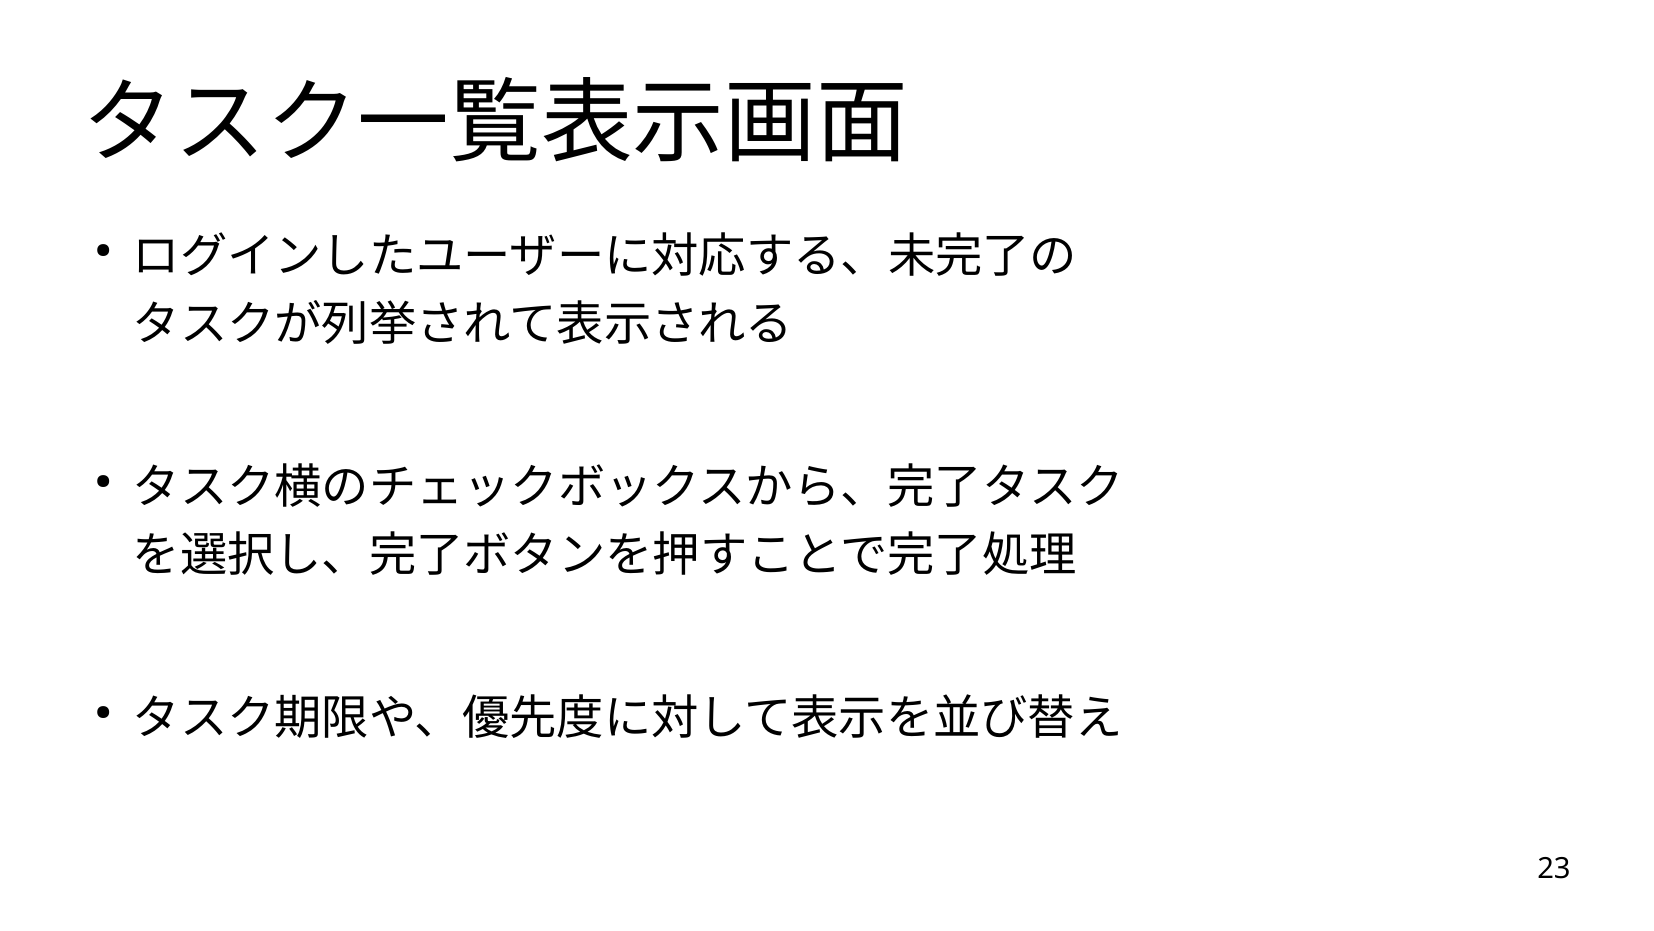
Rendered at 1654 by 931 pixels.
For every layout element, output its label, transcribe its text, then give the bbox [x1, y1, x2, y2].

title タスク一覧表示画面 [82, 37, 1571, 193]
list ログインしたユーザーに対応する、未完了の タスクが列挙されて表示される タスク横のチェックボックスから、完了タスク を選択し、完了ボタンを押すことで完了処理 タスク期限や、優先度に対して表示を並び替え [82, 217, 1571, 758]
